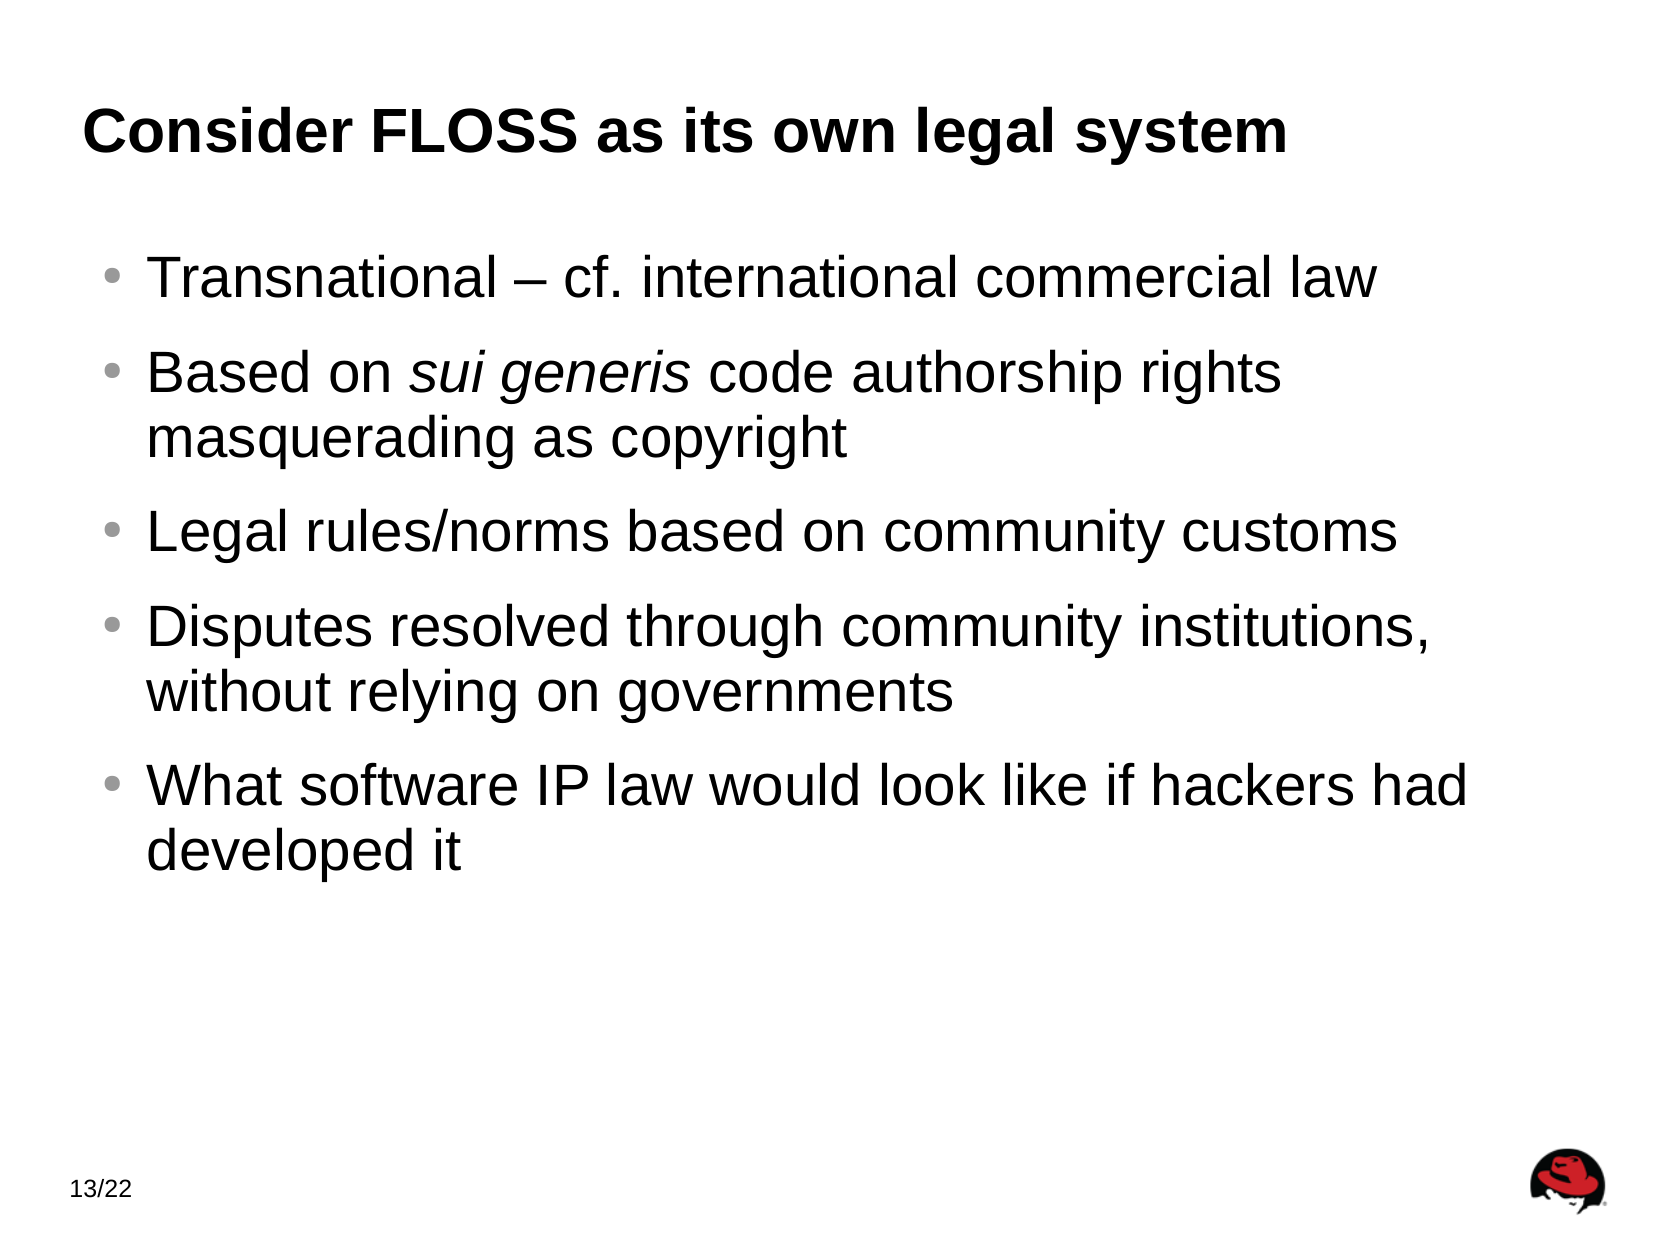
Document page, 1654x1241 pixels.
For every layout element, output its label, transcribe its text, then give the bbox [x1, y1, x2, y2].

list Transnational – cf. international commercial law Based on sui generis code authorship rights masquerading as copyright Legal rules/norms based on community customs Disputes resolved through community institutions, without relying on governments What software IP law would look like if hackers had developed it [86, 244, 1576, 1024]
picture [1529, 1146, 1613, 1224]
title Consider FLOSS as its own legal system [82, 45, 1571, 218]
